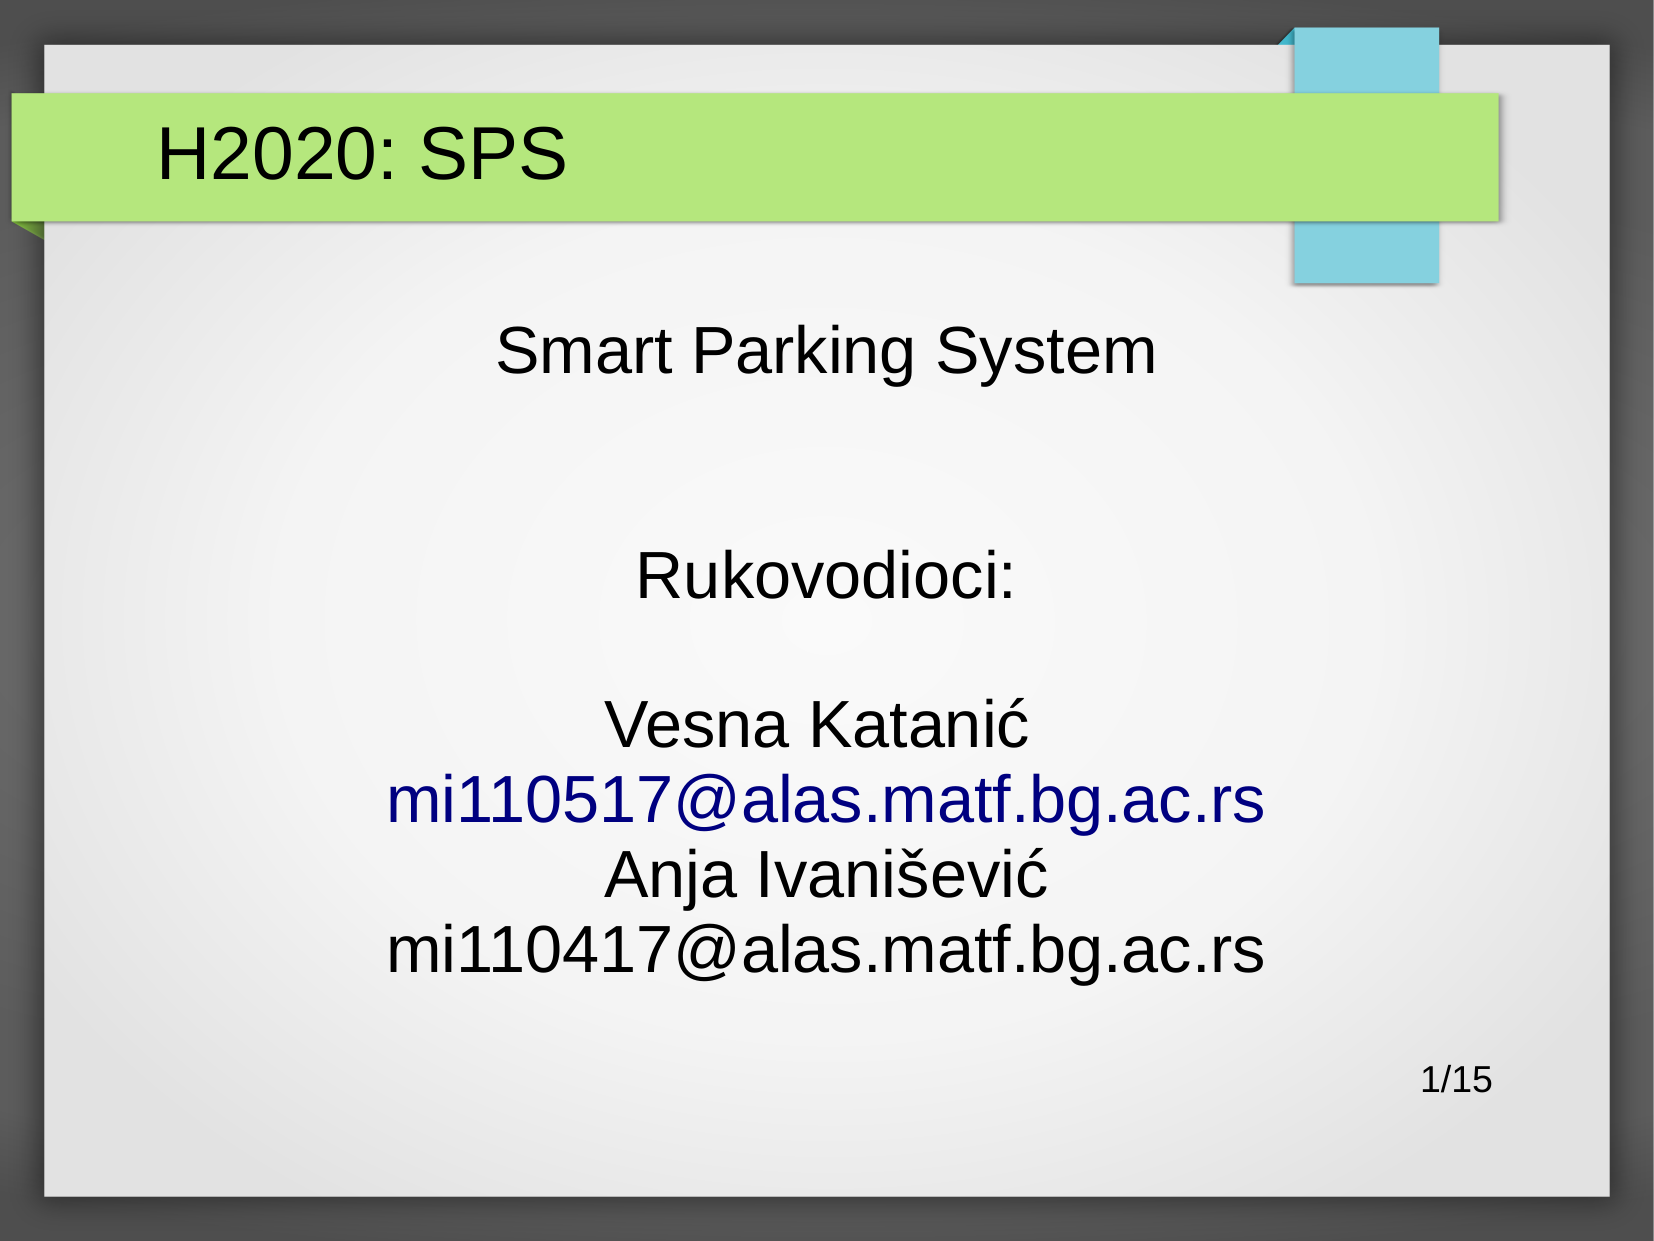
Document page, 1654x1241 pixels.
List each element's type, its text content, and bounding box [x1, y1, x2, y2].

picture [0, 0, 1654, 1241]
title H2020: SPS [82, 94, 1264, 213]
subtitle Smart Parking System Rukovodioci: Vesna Katanić mi110517@alas.matf.bg.ac.rs Anja Ivanišević mi110417@alas.matf.bg.ac.rs [82, 290, 1571, 1010]
text_box 1/15 [1405, 1051, 1534, 1132]
